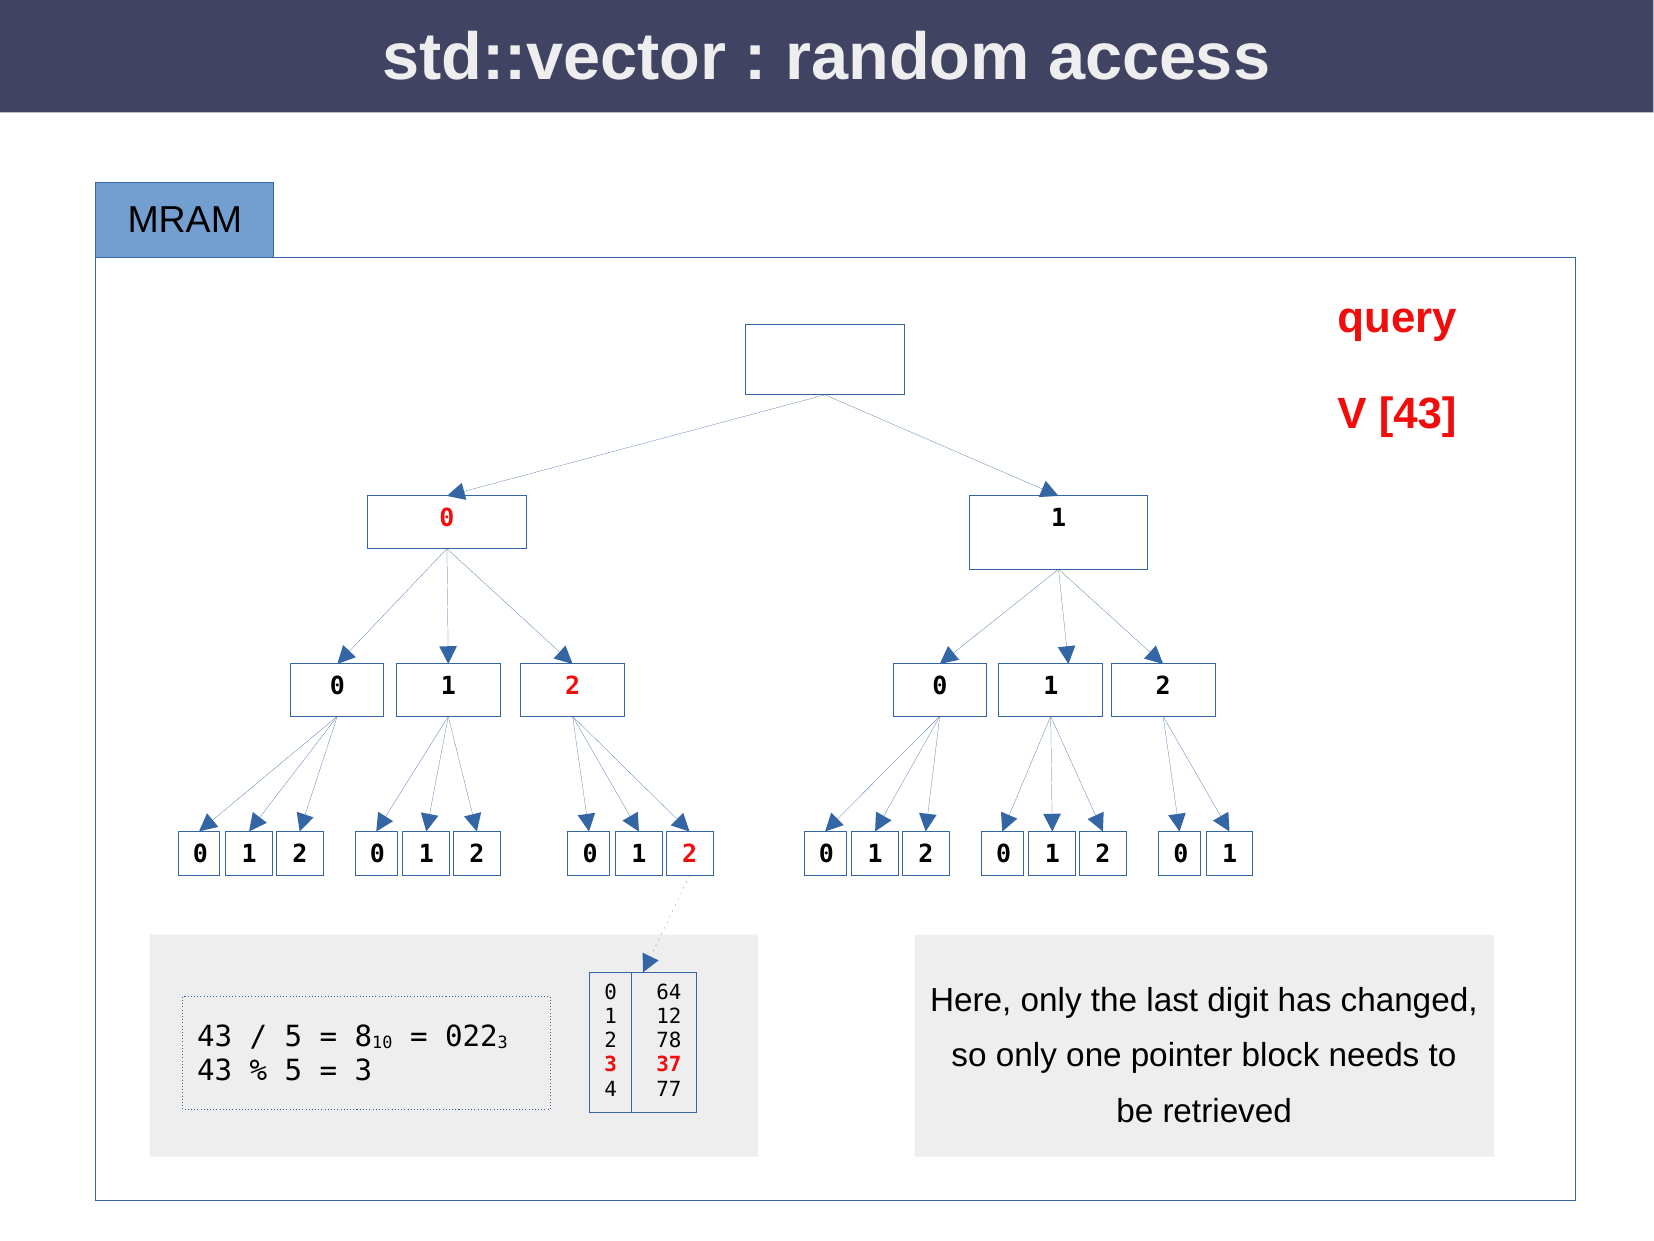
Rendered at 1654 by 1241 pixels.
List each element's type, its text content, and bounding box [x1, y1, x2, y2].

text_box 0 [893, 663, 987, 717]
text_box 0 [178, 831, 220, 876]
text_box query V [43] [1238, 293, 1556, 413]
text_box 0 [1158, 831, 1201, 876]
text_box 0 [567, 831, 610, 876]
text_box 2 [1079, 831, 1127, 876]
text_box 0 1 2 3 4 [589, 972, 631, 1113]
text_box 2 [276, 831, 324, 876]
text_box Here, only the last digit has changed, so only one pointer block needs to be retrieved [914, 934, 1495, 1157]
text_box 2 [666, 831, 714, 876]
text_box 0 [290, 663, 384, 717]
text_box 2 [520, 663, 625, 717]
text_box [149, 934, 758, 1157]
text_box MRAM [95, 182, 274, 258]
text_box 0 [367, 495, 527, 549]
text_box 64 12 78 37 77 [631, 972, 697, 1113]
text_box 2 [902, 831, 950, 876]
text_box 2 [1111, 663, 1216, 717]
text_box std::vector : random access [0, 0, 1654, 113]
text_box 1 [969, 495, 1148, 570]
text_box 0 [804, 831, 847, 876]
text_box 1 [1206, 831, 1253, 876]
text_box 1 [402, 831, 450, 876]
text_box 1 [615, 831, 663, 876]
text_box [745, 324, 905, 395]
text_box 1 [225, 831, 273, 876]
text_box 0 [355, 831, 398, 876]
text_box 0 [981, 831, 1024, 876]
text_box 1 [851, 831, 899, 876]
text_box 1 [396, 663, 501, 717]
text_box 43 / 5 = 810 = 0223 43 % 5 = 3 [182, 996, 551, 1110]
text_box 1 [998, 663, 1103, 717]
text_box 2 [453, 831, 501, 876]
text_box 1 [1028, 831, 1076, 876]
